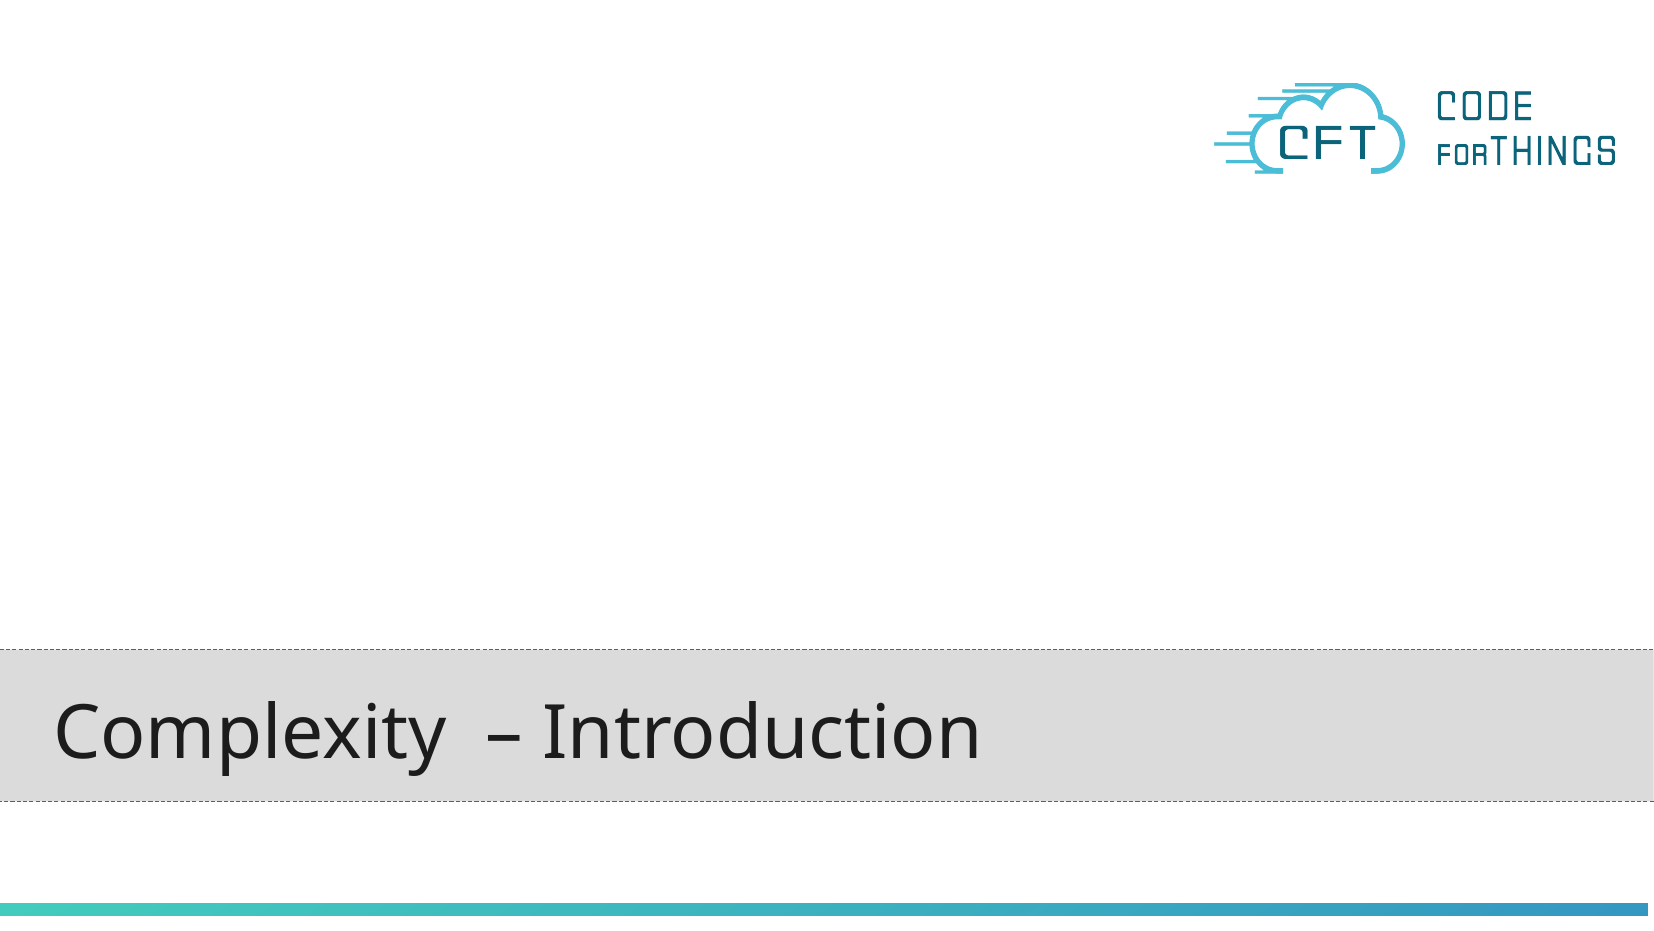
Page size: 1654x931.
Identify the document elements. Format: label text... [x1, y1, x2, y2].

picture [1214, 83, 1615, 174]
title Complexity – Introduction [53, 651, 1542, 807]
